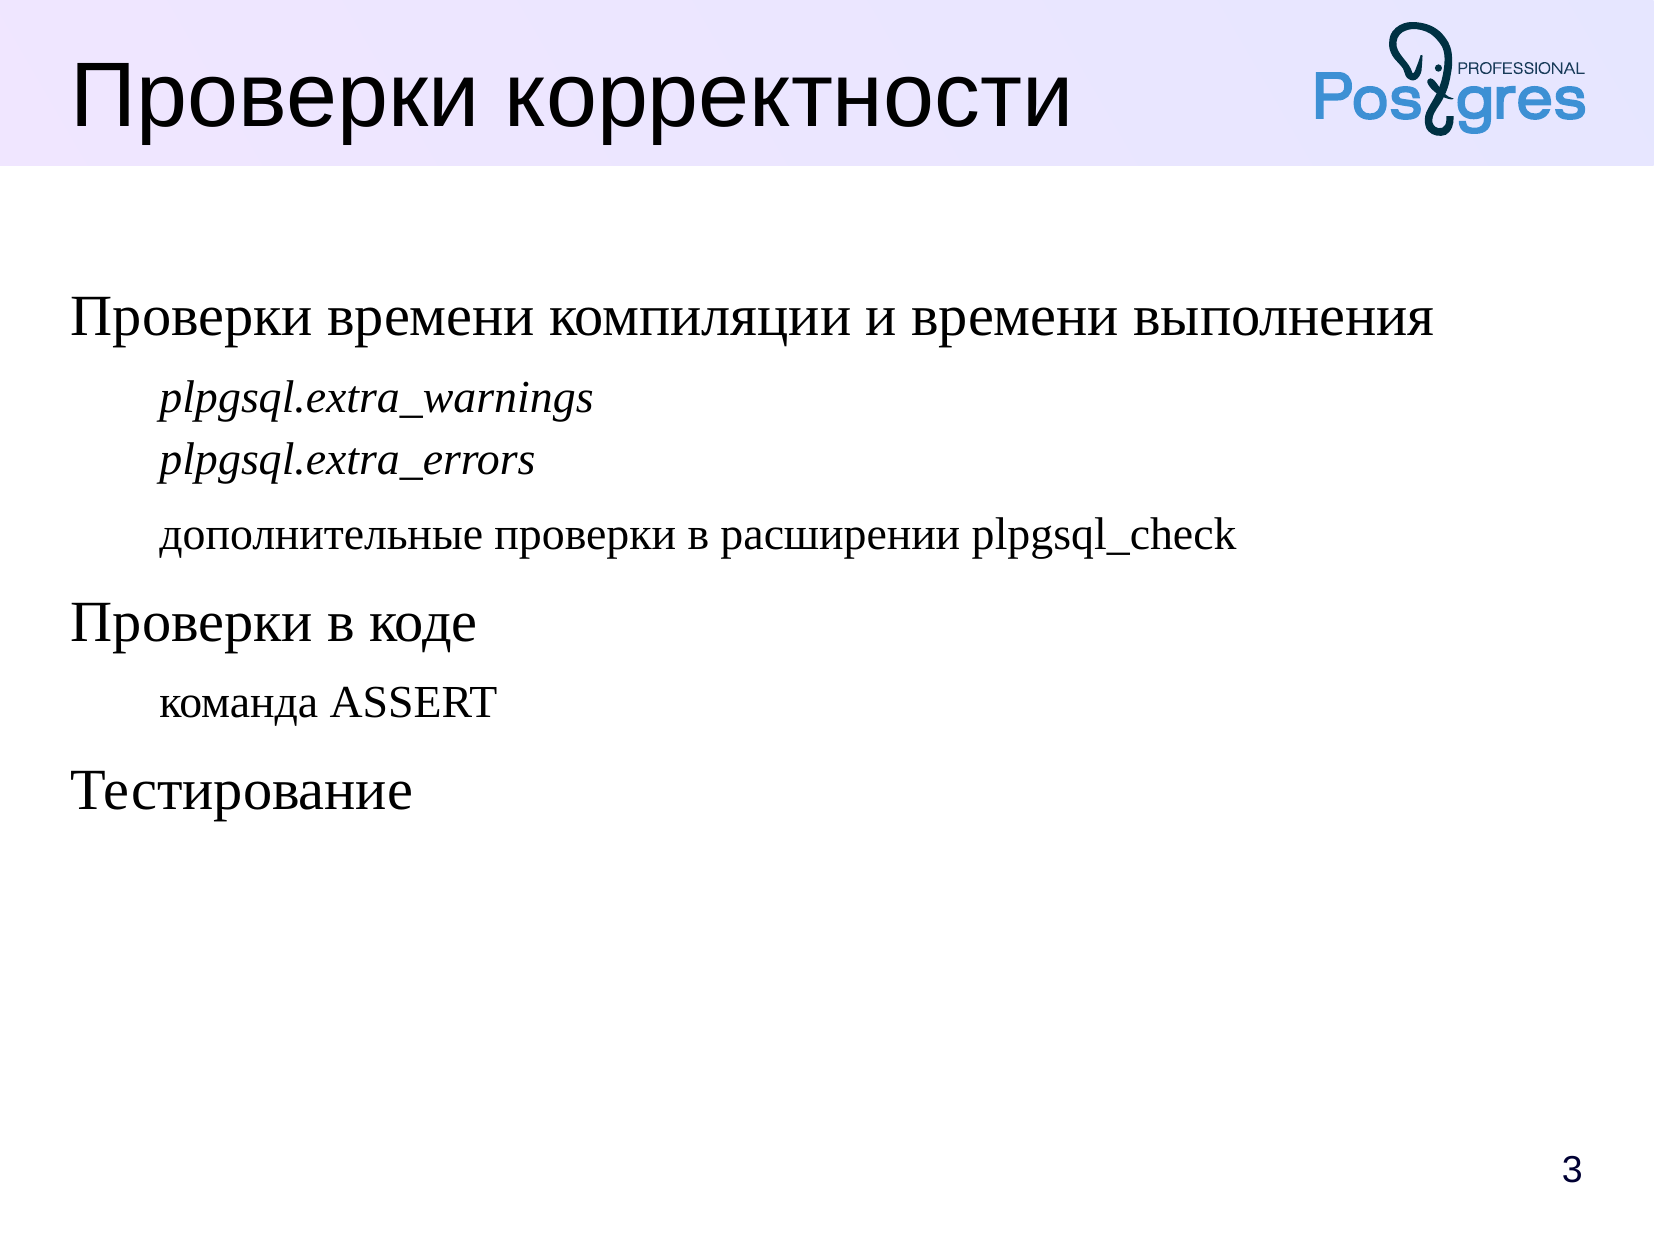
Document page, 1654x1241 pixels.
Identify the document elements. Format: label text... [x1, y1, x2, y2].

title Проверки корректности [70, 43, 1241, 147]
list Проверки времени компиляции и времени выполнения plpgsql.extra_warnings plpgsql.extra_errors дополнительные проверки в расширении plpgsql_check Проверки в коде команда ASSERT Тестирование [70, 283, 1583, 1141]
